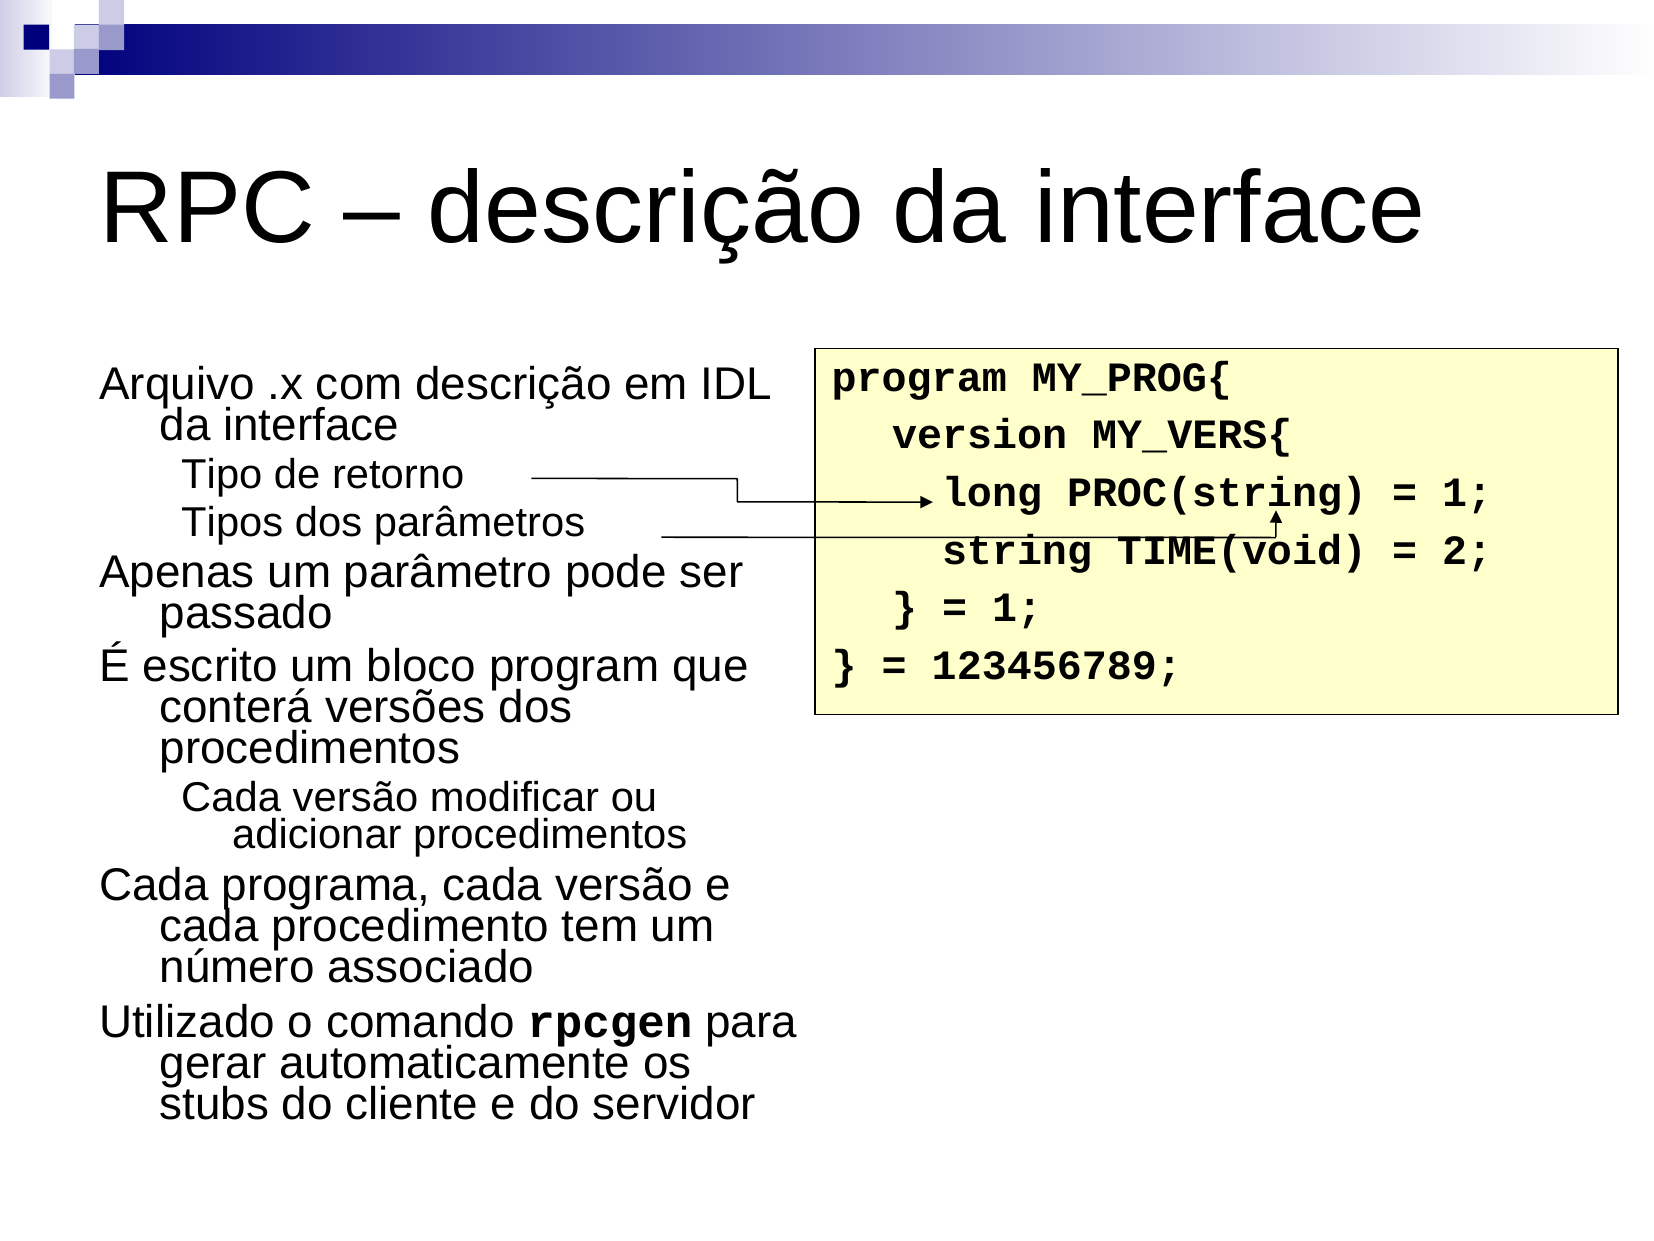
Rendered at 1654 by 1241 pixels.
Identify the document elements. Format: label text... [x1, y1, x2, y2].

title RPC – descrição da interface [82, 82, 1572, 331]
text_box program MY_PROG{ version MY_VERS{ long PROC(string) = 1; string TIME(void) = 2; } = 1; } = 123456789; [815, 348, 1618, 715]
list Arquivo .x com descrição em IDL da interface Tipo de retorno Tipos dos parâmetros Apenas um parâmetro pode ser passado É escrito um bloco program que conterá versões dos procedimentos Cada versão modificar ou adicionar procedimentos Cada programa, cada versão e cada procedimento tem um número associado Utilizado o comando rpcgen para gerar automaticamente os stubs do cliente e do servidor [82, 358, 827, 1239]
